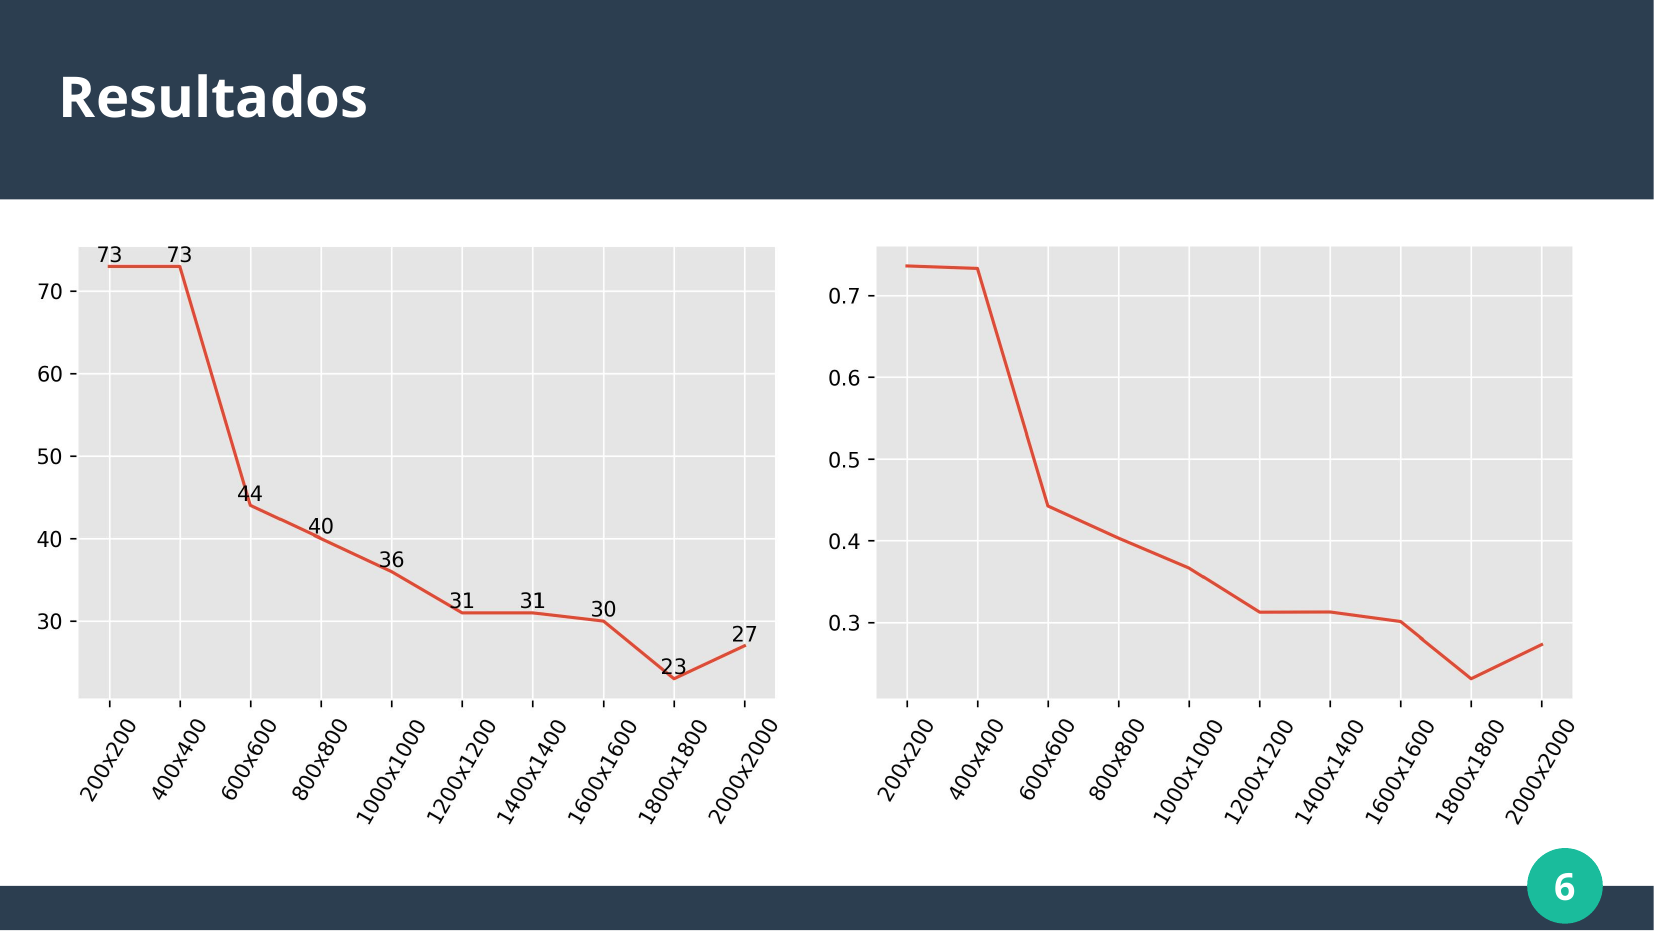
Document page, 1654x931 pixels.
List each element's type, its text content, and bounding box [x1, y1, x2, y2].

title Resultados [59, 37, 1595, 155]
picture [21, 230, 798, 842]
picture [812, 230, 1595, 842]
